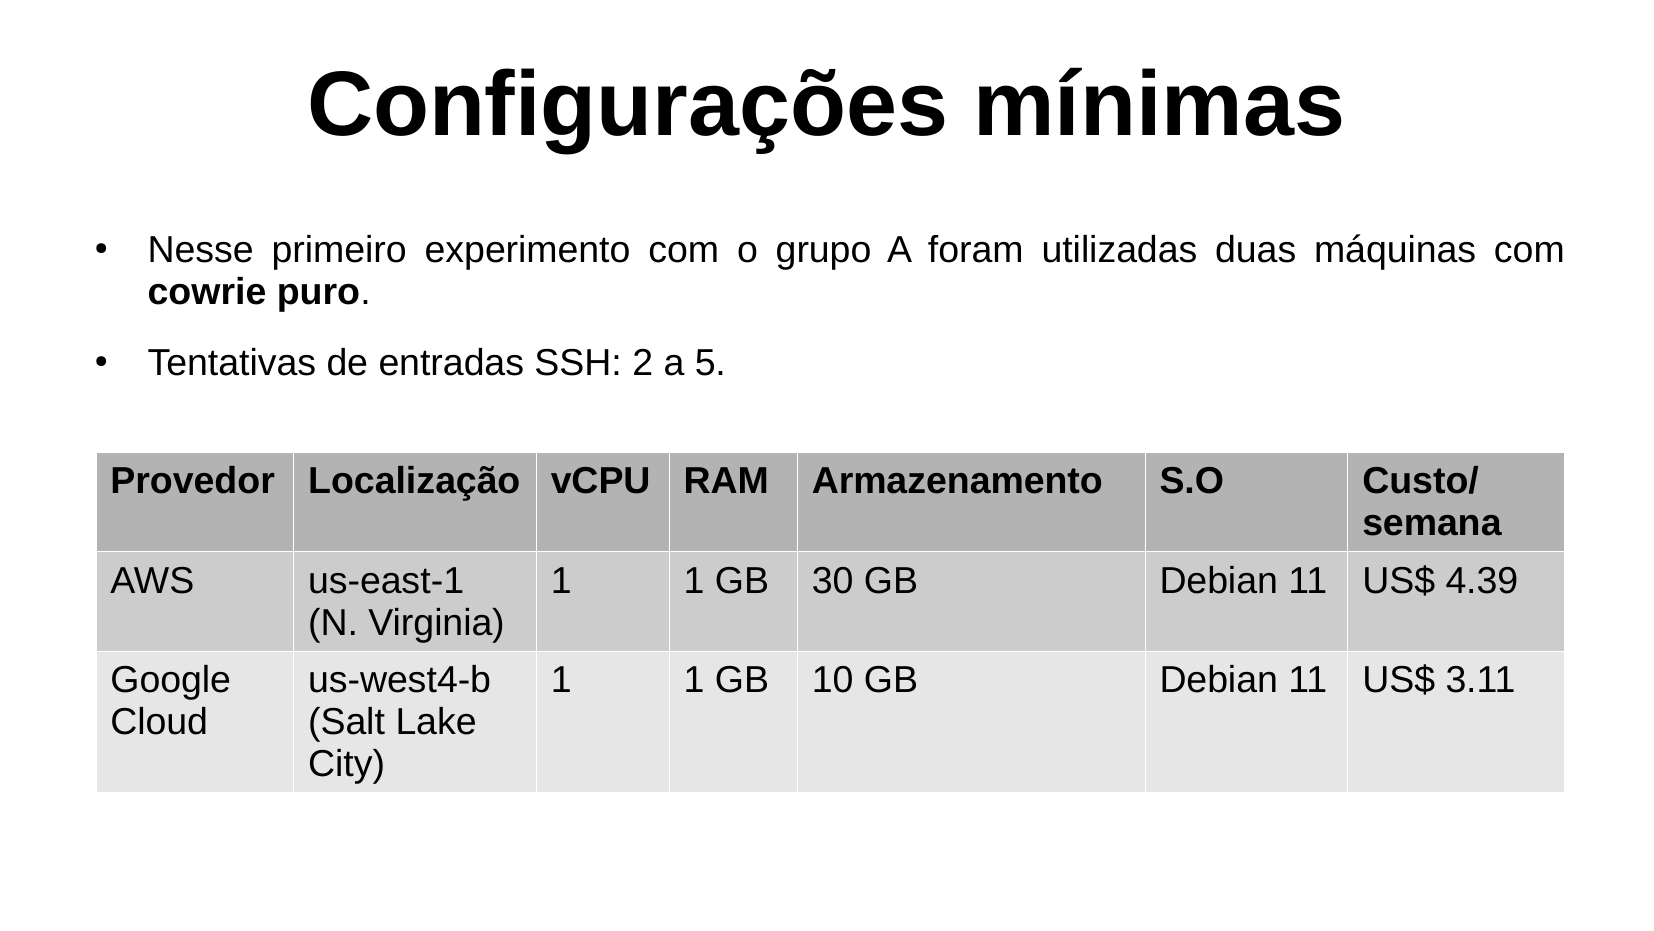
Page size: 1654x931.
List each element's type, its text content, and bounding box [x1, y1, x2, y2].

table_header vCPU [537, 453, 669, 551]
table_cell 1 [537, 552, 669, 651]
list Nesse primeiro experimento com o grupo A foram utilizadas duas máquinas com cowrie puro. Tentativas de entradas SSH: 2 a 5. [76, 228, 1565, 414]
table_header Armazenamento [798, 453, 1145, 551]
title Configurações mínimas [0, 0, 1654, 207]
table_cell Google Cloud [97, 652, 293, 792]
table_cell Debian 11 [1146, 652, 1347, 792]
table_cell 10 GB [798, 652, 1145, 792]
table_cell 30 GB [798, 552, 1145, 651]
table_cell 1 [537, 652, 669, 792]
table_cell AWS [97, 552, 293, 651]
table_cell 1 GB [670, 652, 797, 792]
table_header S.O [1146, 453, 1347, 551]
table_cell US$ 4.39 [1348, 552, 1564, 651]
table_cell us-east-1 (N. Virginia) [294, 552, 536, 651]
table_header Custo/semana [1348, 453, 1564, 551]
table_cell US$ 3.11 [1348, 652, 1564, 792]
table_header Provedor [97, 453, 293, 551]
table_cell Debian 11 [1146, 552, 1347, 651]
table_header RAM [670, 453, 797, 551]
table_cell 1 GB [670, 552, 797, 651]
table_cell us-west4-b (Salt Lake City) [294, 652, 536, 792]
table_header Localização [294, 453, 536, 551]
